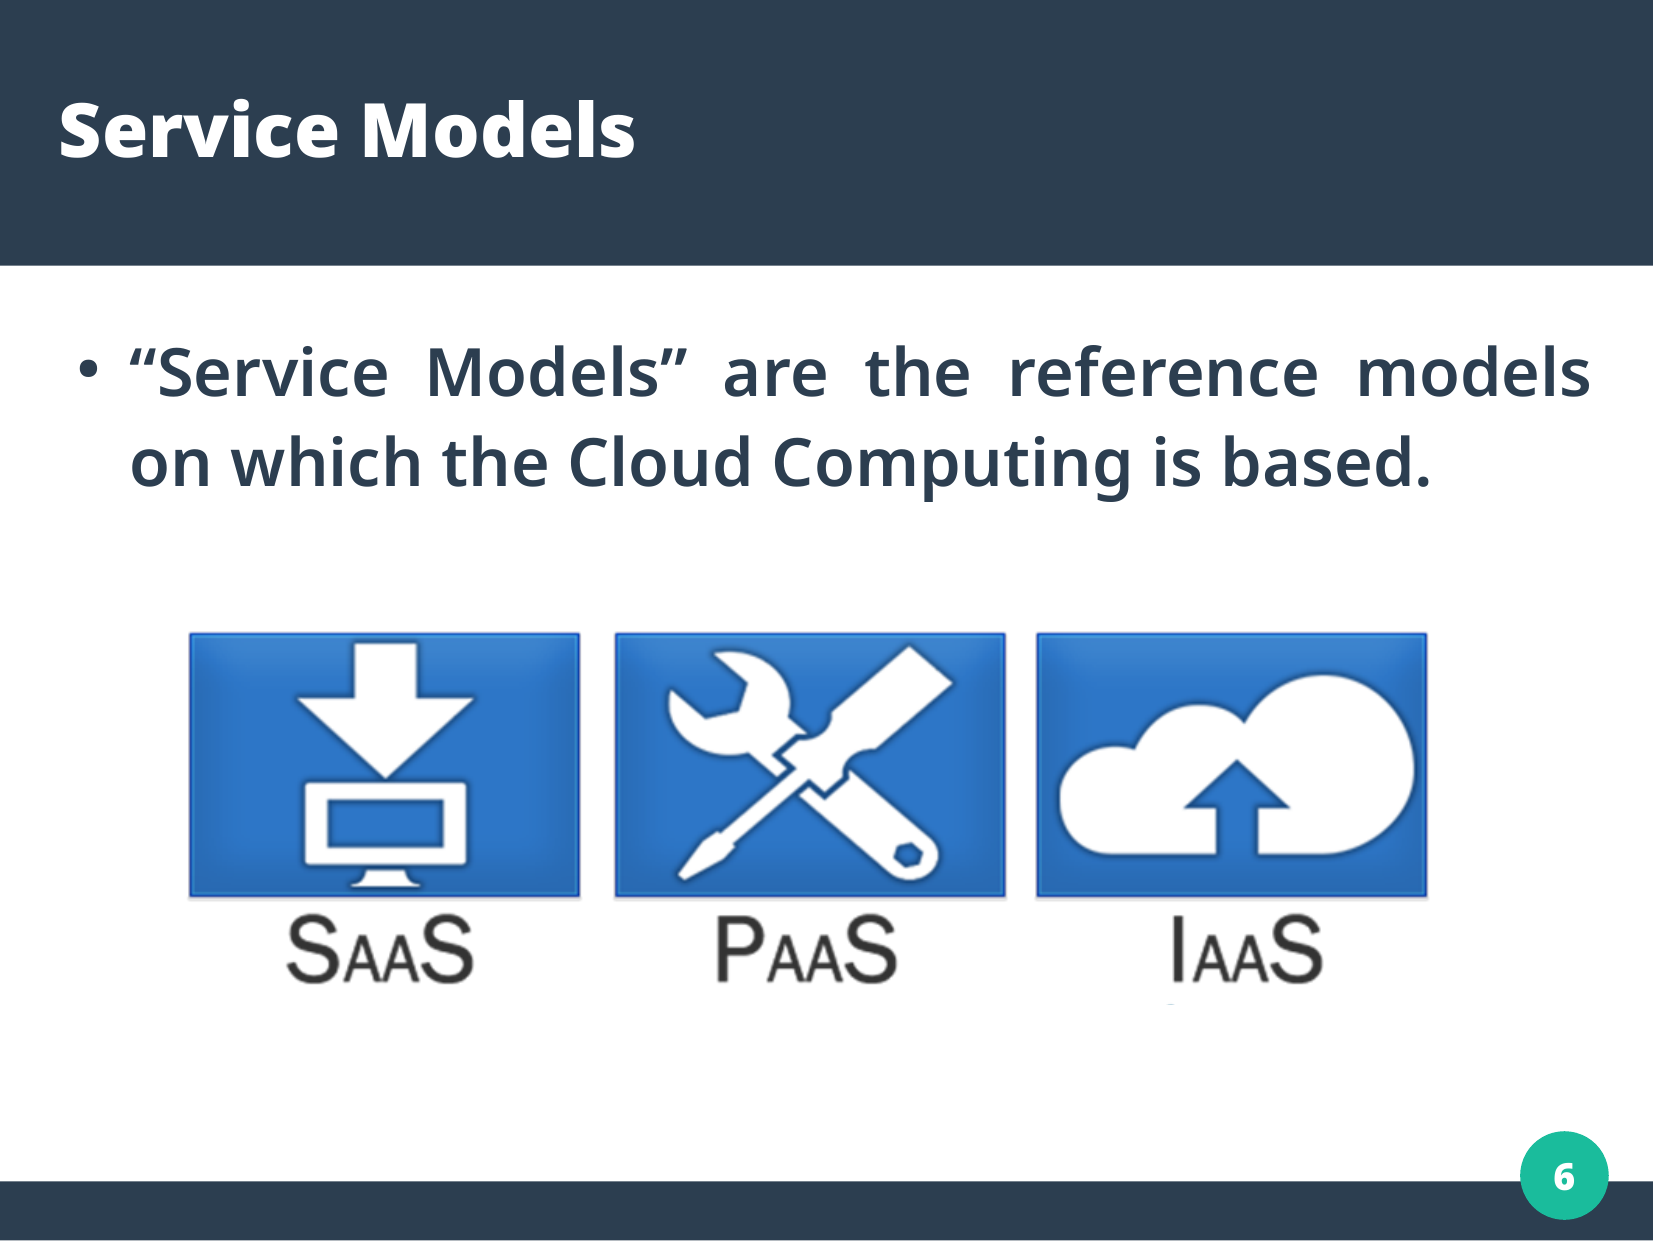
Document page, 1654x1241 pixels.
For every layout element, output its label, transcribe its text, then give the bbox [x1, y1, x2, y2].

list “Service Models” are the reference models on which the Cloud Computing is based. [58, 324, 1594, 1152]
picture [170, 590, 1447, 1005]
title Service Models [58, 49, 1594, 207]
